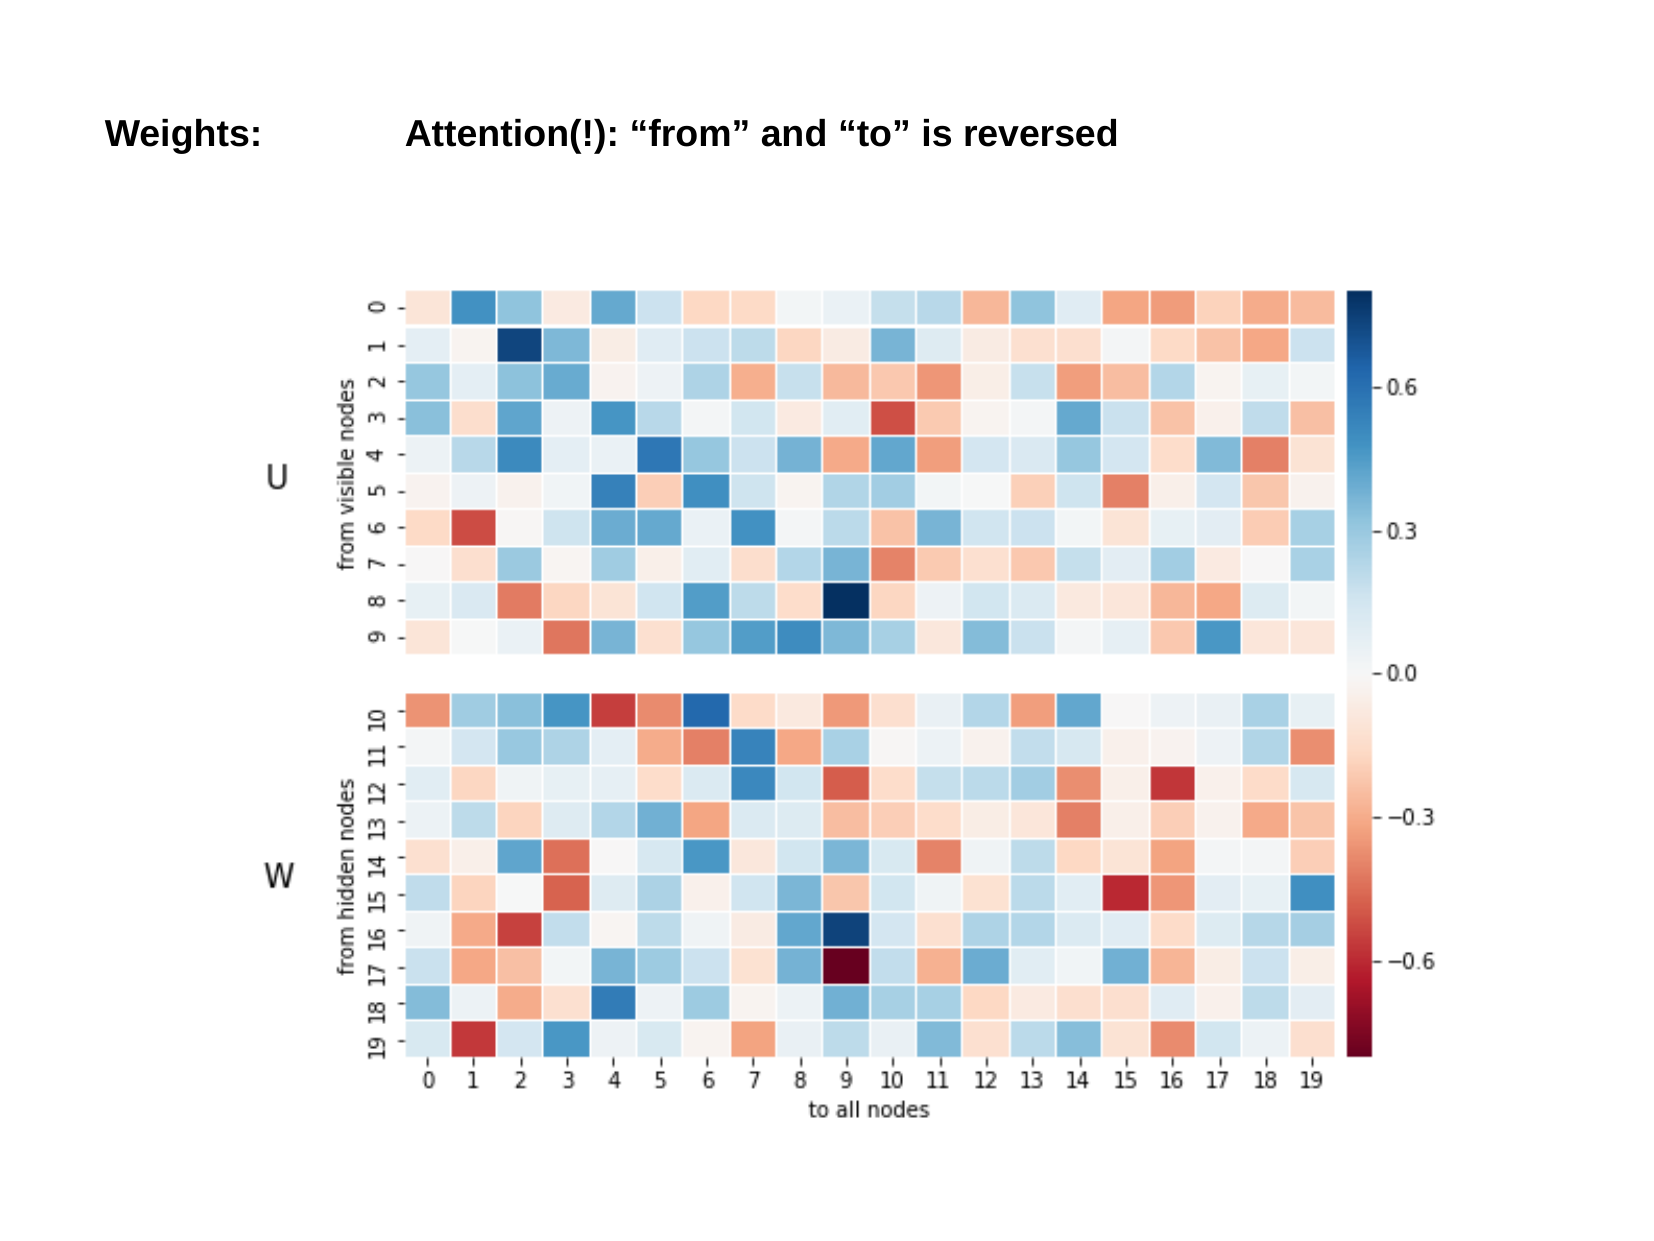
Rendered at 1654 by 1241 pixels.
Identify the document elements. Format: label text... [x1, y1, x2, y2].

text_box Weights: Attention(!): “from” and “to” is reversed [90, 105, 1336, 374]
picture [254, 164, 1456, 1216]
